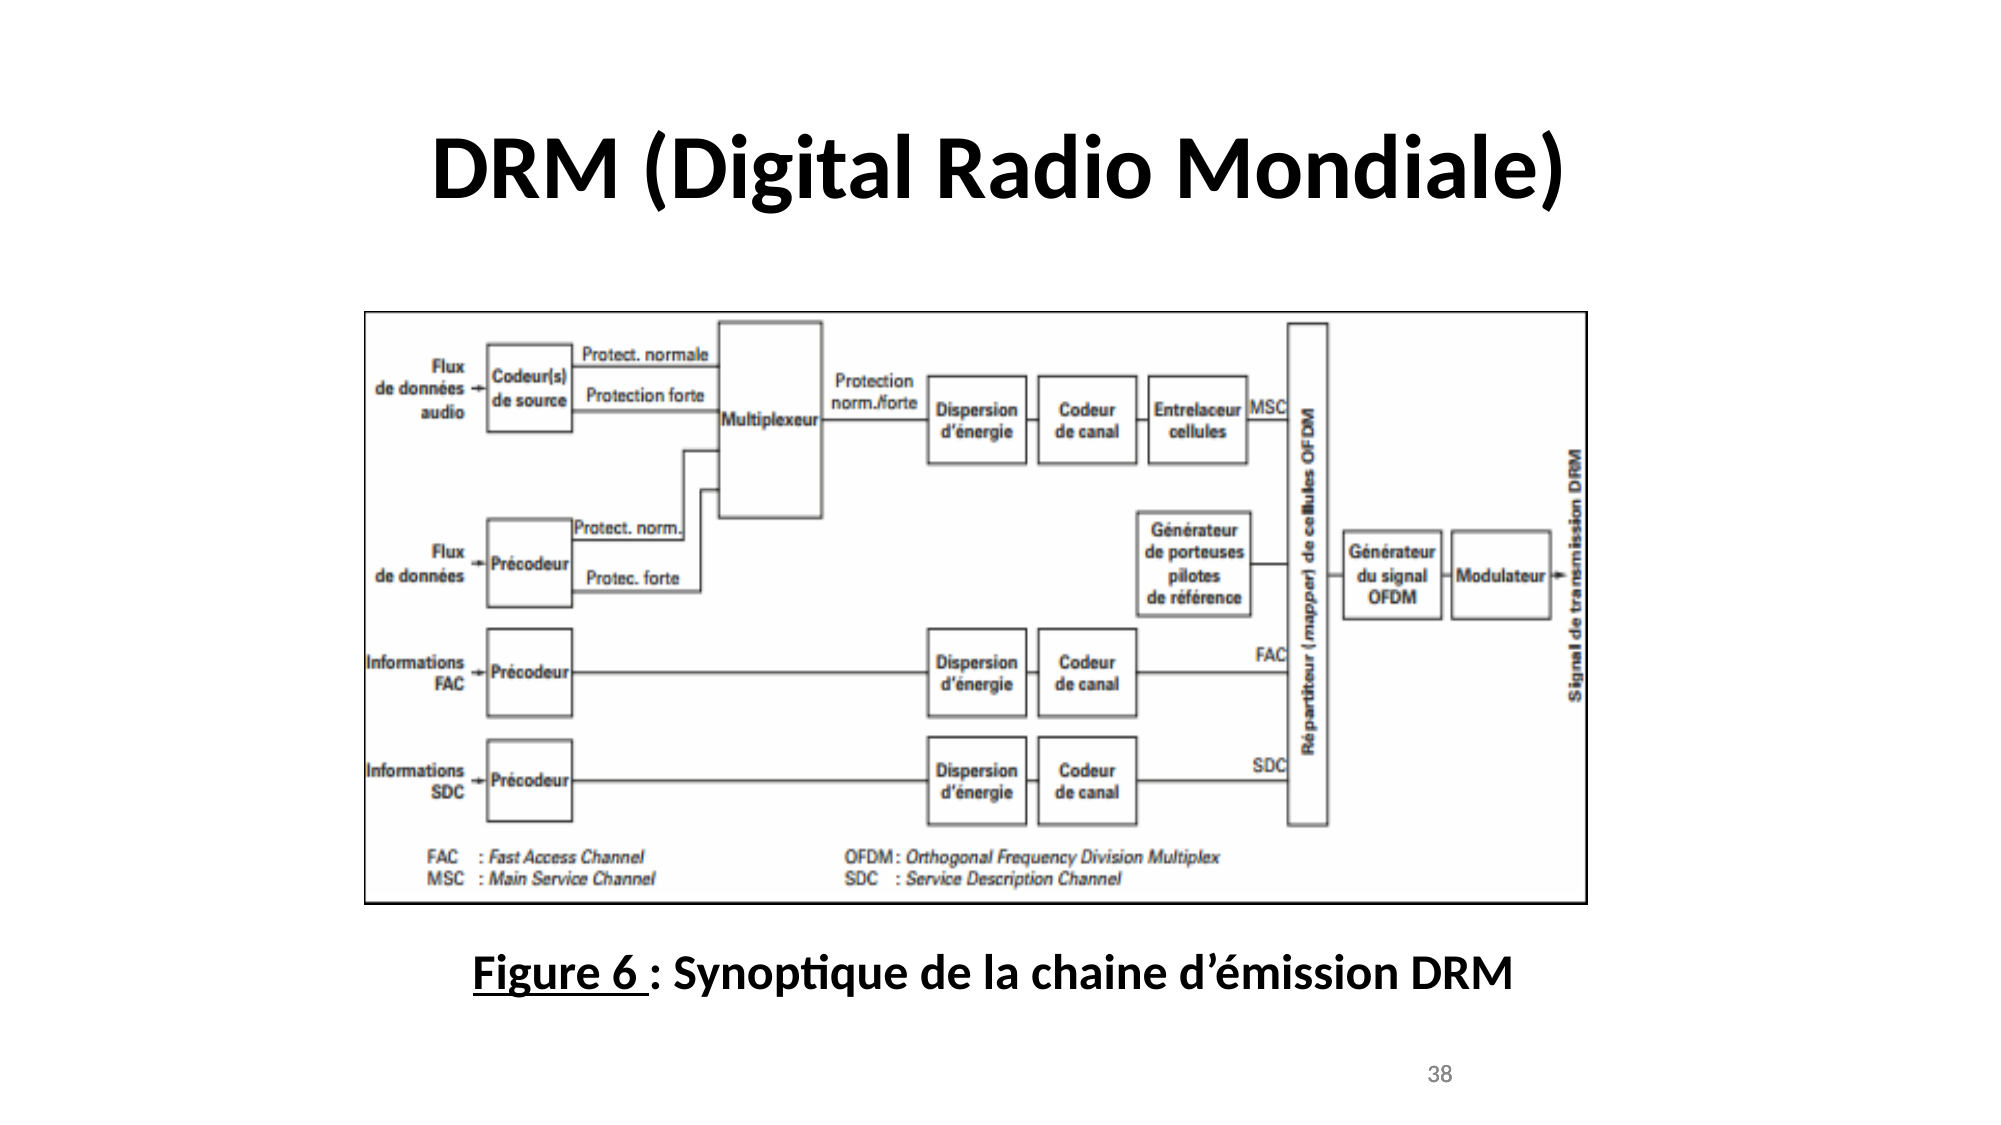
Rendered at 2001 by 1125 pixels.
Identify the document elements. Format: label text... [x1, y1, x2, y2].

picture [364, 311, 1588, 905]
list Figure 6 : Synoptique de la chaine d’émission DRM [457, 938, 1541, 1009]
text_box [1412, 1042, 1863, 1103]
title DRM (Digital Radio Mondiale) [137, 59, 1863, 278]
